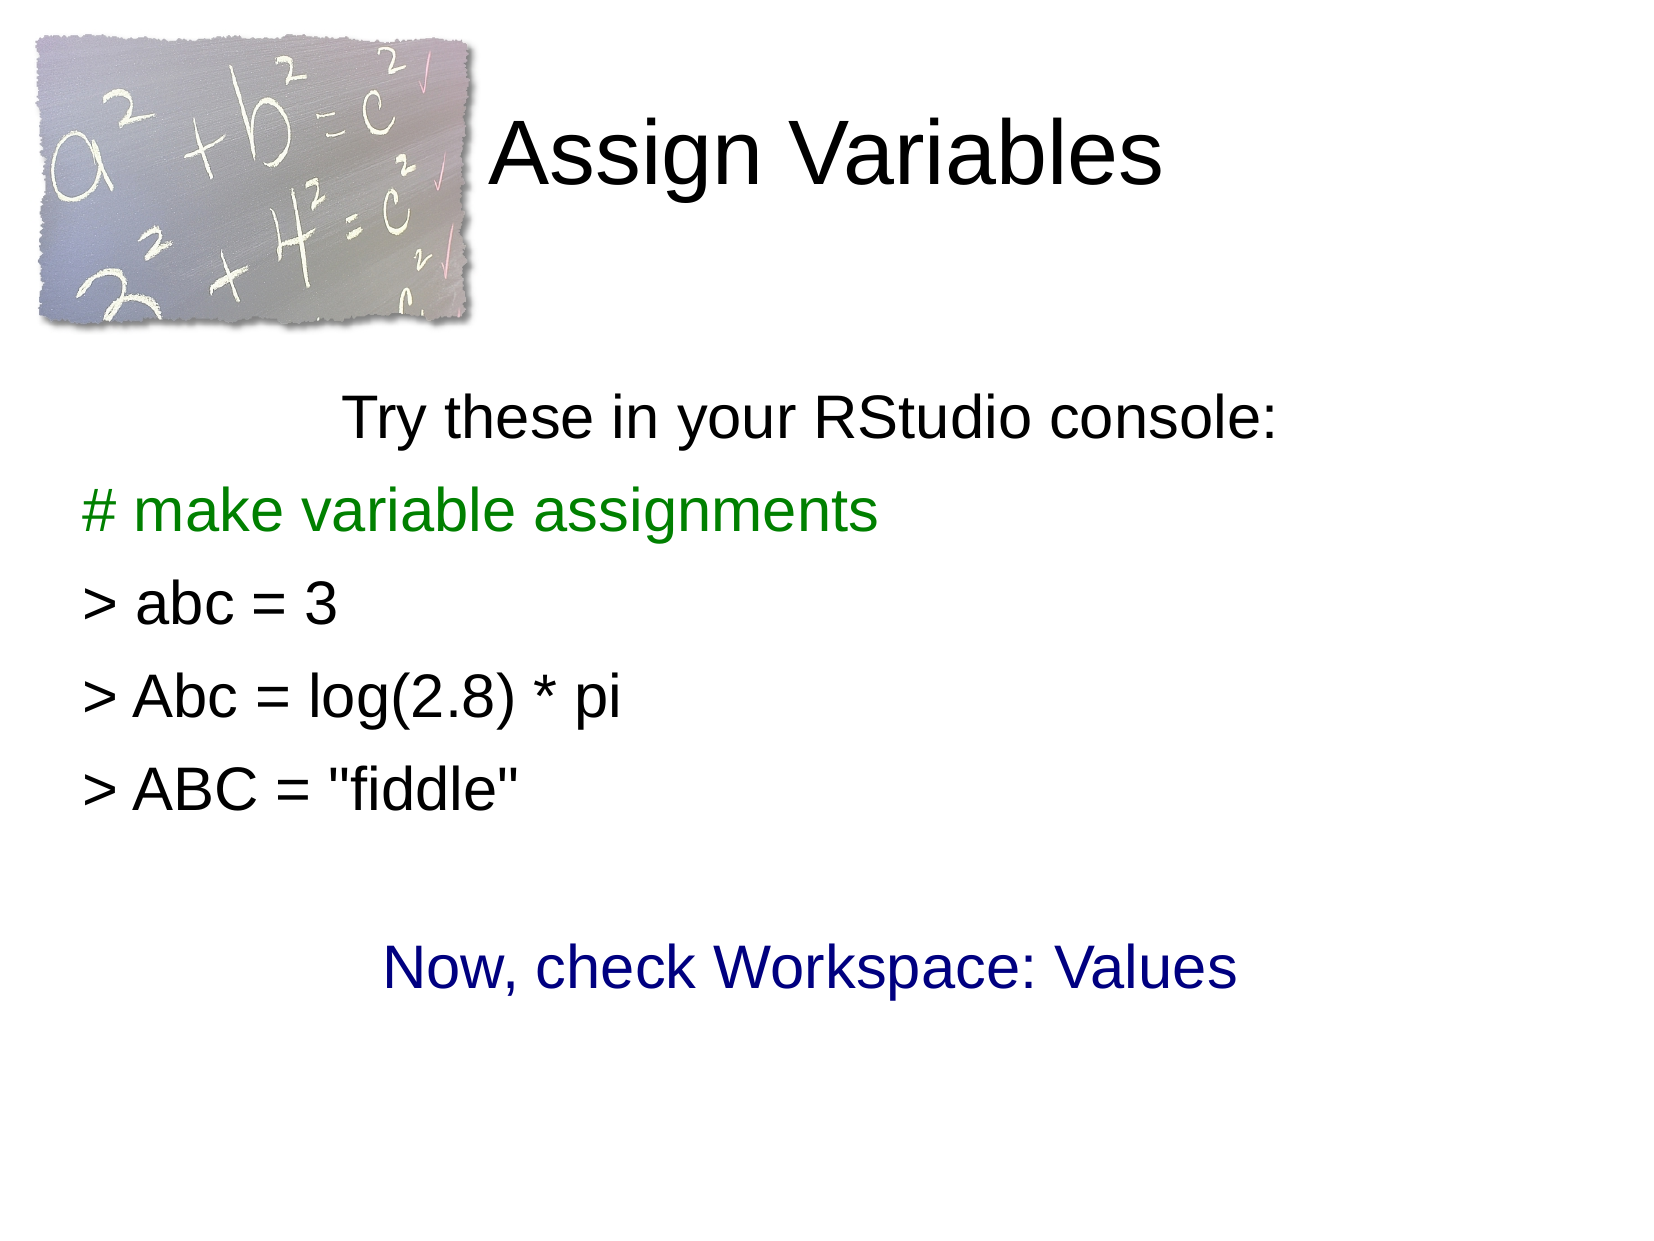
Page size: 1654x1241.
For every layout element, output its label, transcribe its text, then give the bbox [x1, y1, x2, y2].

list Try these in your RStudio console: # make variable assignments > abc = 3 > Abc = log(2.8) * pi > ABC = "fiddle" Now, check Workspace: Values [82, 290, 1538, 1010]
title Assign Variables [481, 49, 1571, 257]
picture [30, 29, 481, 335]
